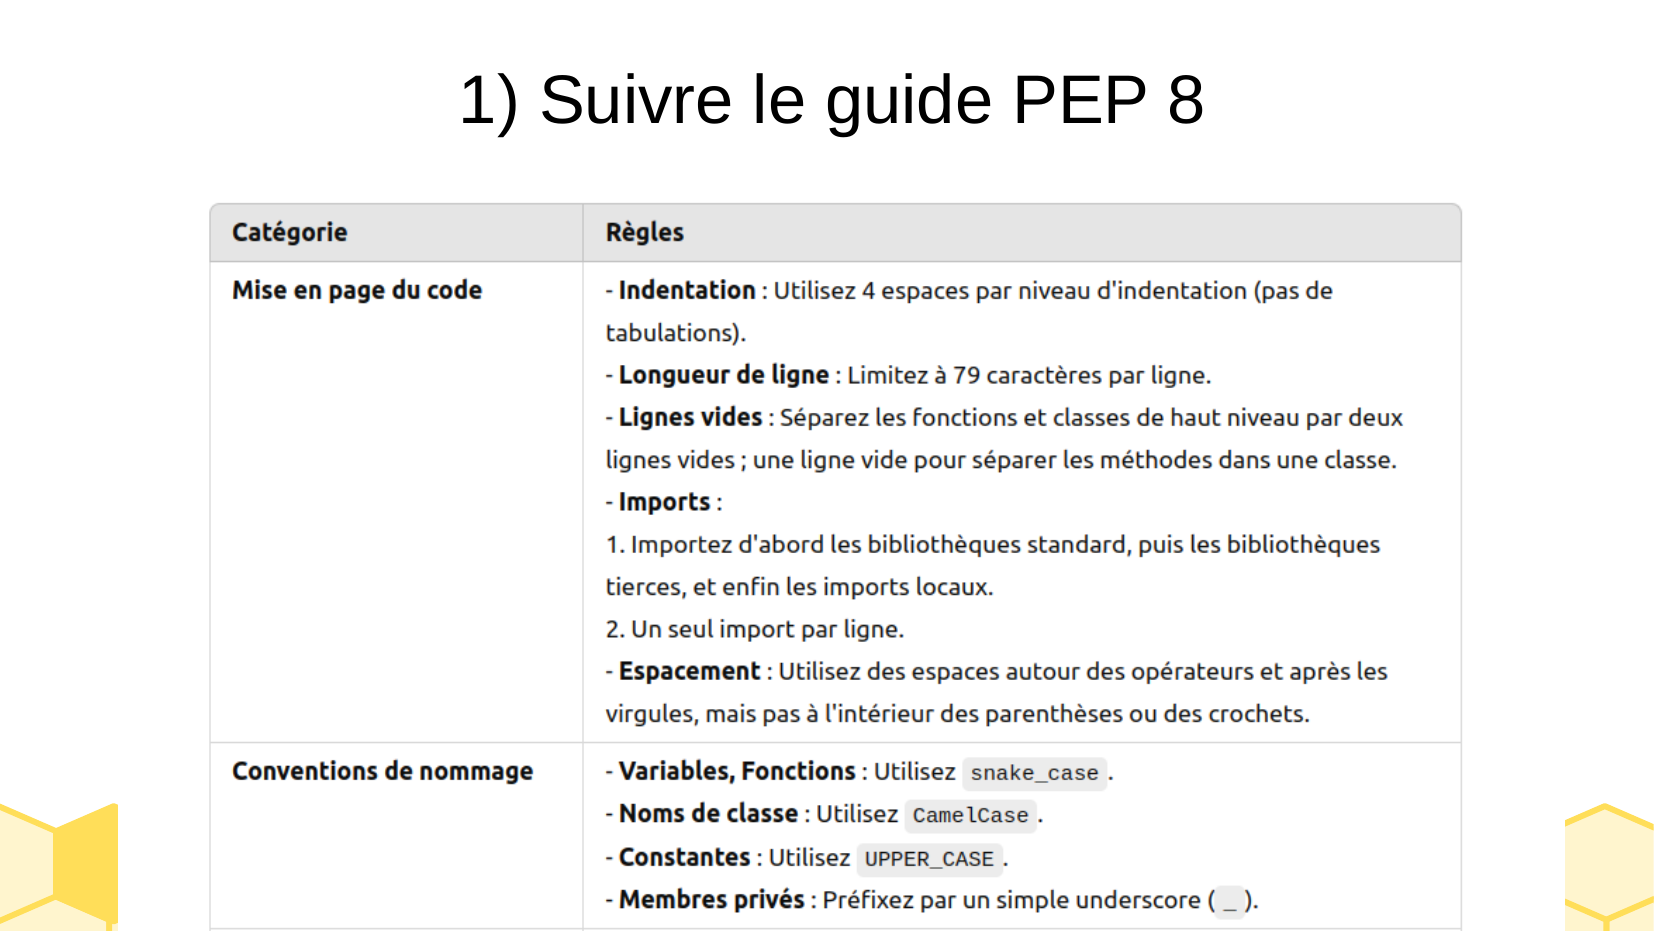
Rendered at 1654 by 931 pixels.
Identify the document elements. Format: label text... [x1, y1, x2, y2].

picture [118, 199, 1565, 931]
title 1) Suivre le guide PEP 8 [88, 21, 1577, 178]
